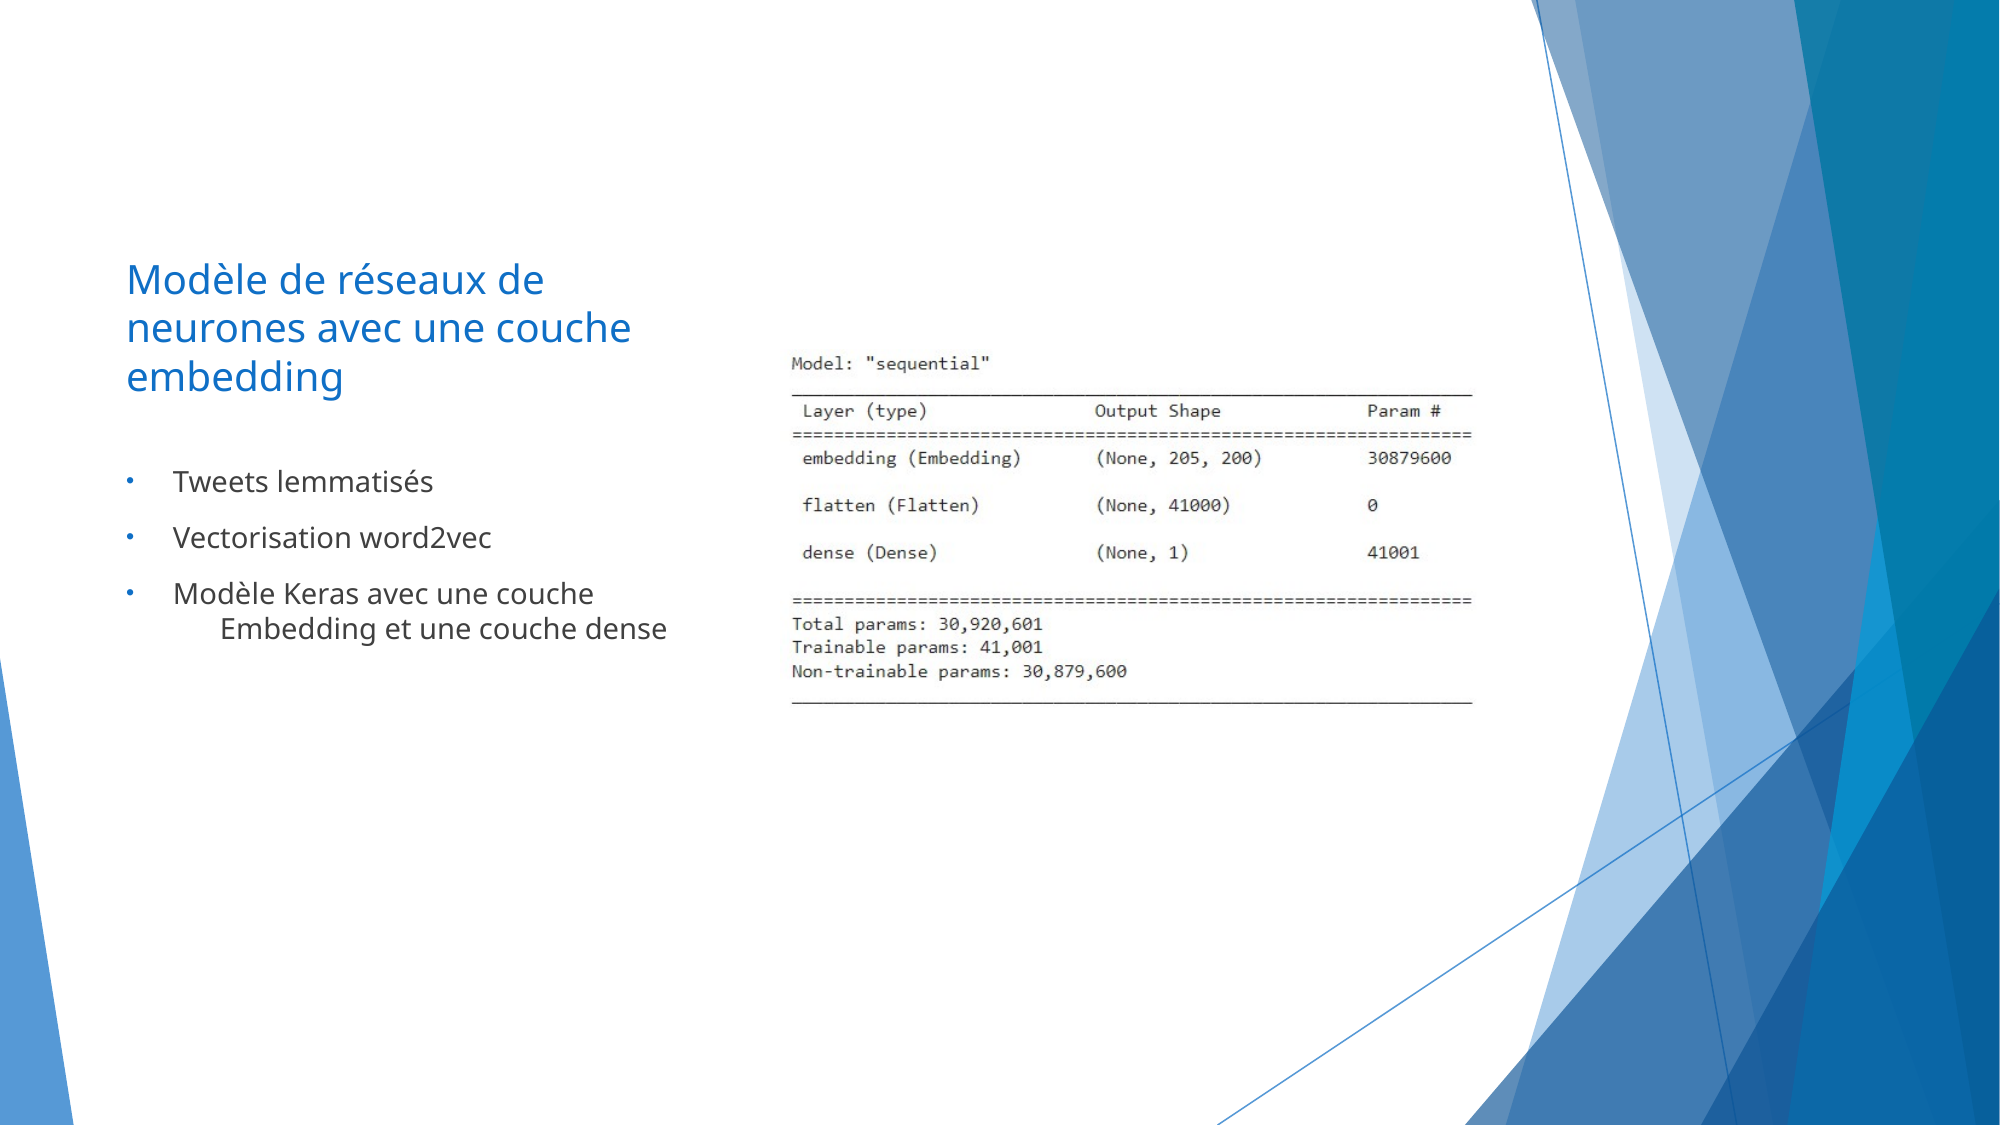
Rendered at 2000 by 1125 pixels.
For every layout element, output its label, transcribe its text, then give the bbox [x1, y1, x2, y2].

picture [780, 349, 1521, 727]
list Tweets lemmatisés Vectorisation word2vec Modèle Keras avec une couche Embedding et une couche dense [111, 455, 744, 880]
title Modèle de réseaux de neurones avec une couche embedding [111, 245, 744, 455]
